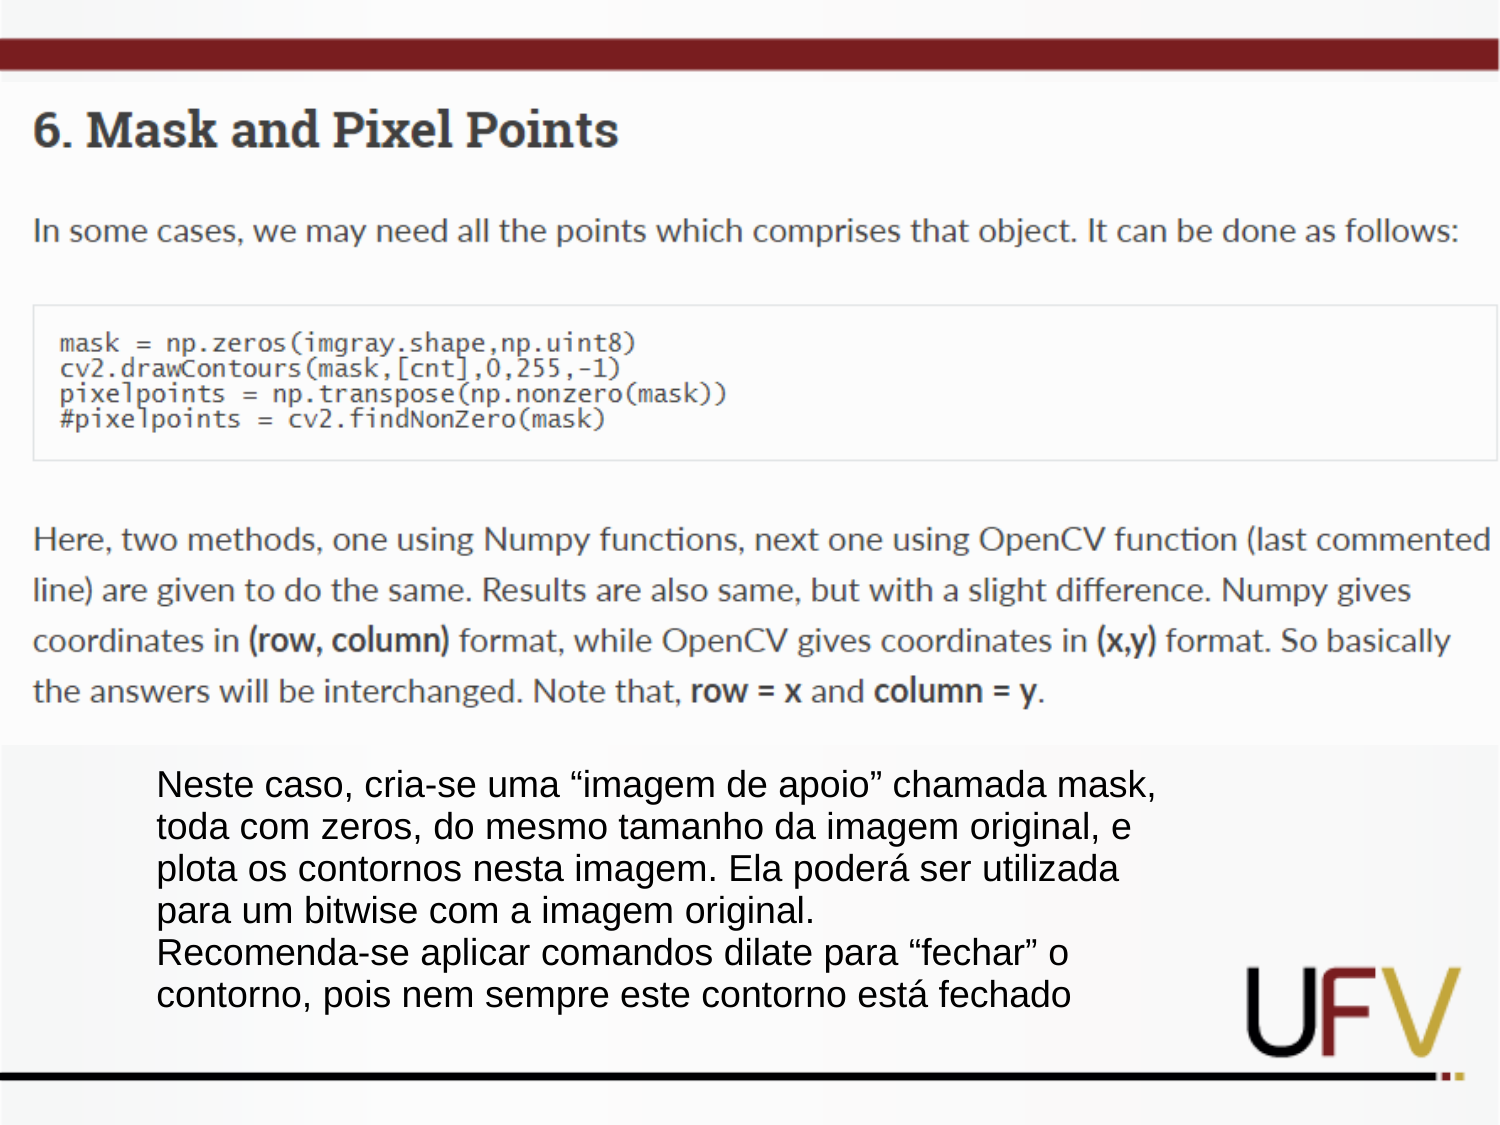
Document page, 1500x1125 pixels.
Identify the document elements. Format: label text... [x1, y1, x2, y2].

picture [0, 0, 1500, 1125]
text_box Neste caso, cria-se uma “imagem de apoio” chamada mask, toda com zeros, do mesmo tamanho da imagem original, e plota os contornos nesta imagem. Ela poderá ser utilizada para um bitwise com a imagem original. Recomenda-se aplicar comandos dilate para “fechar” o contorno, pois nem sempre este contorno está fechado [141, 755, 1217, 1023]
